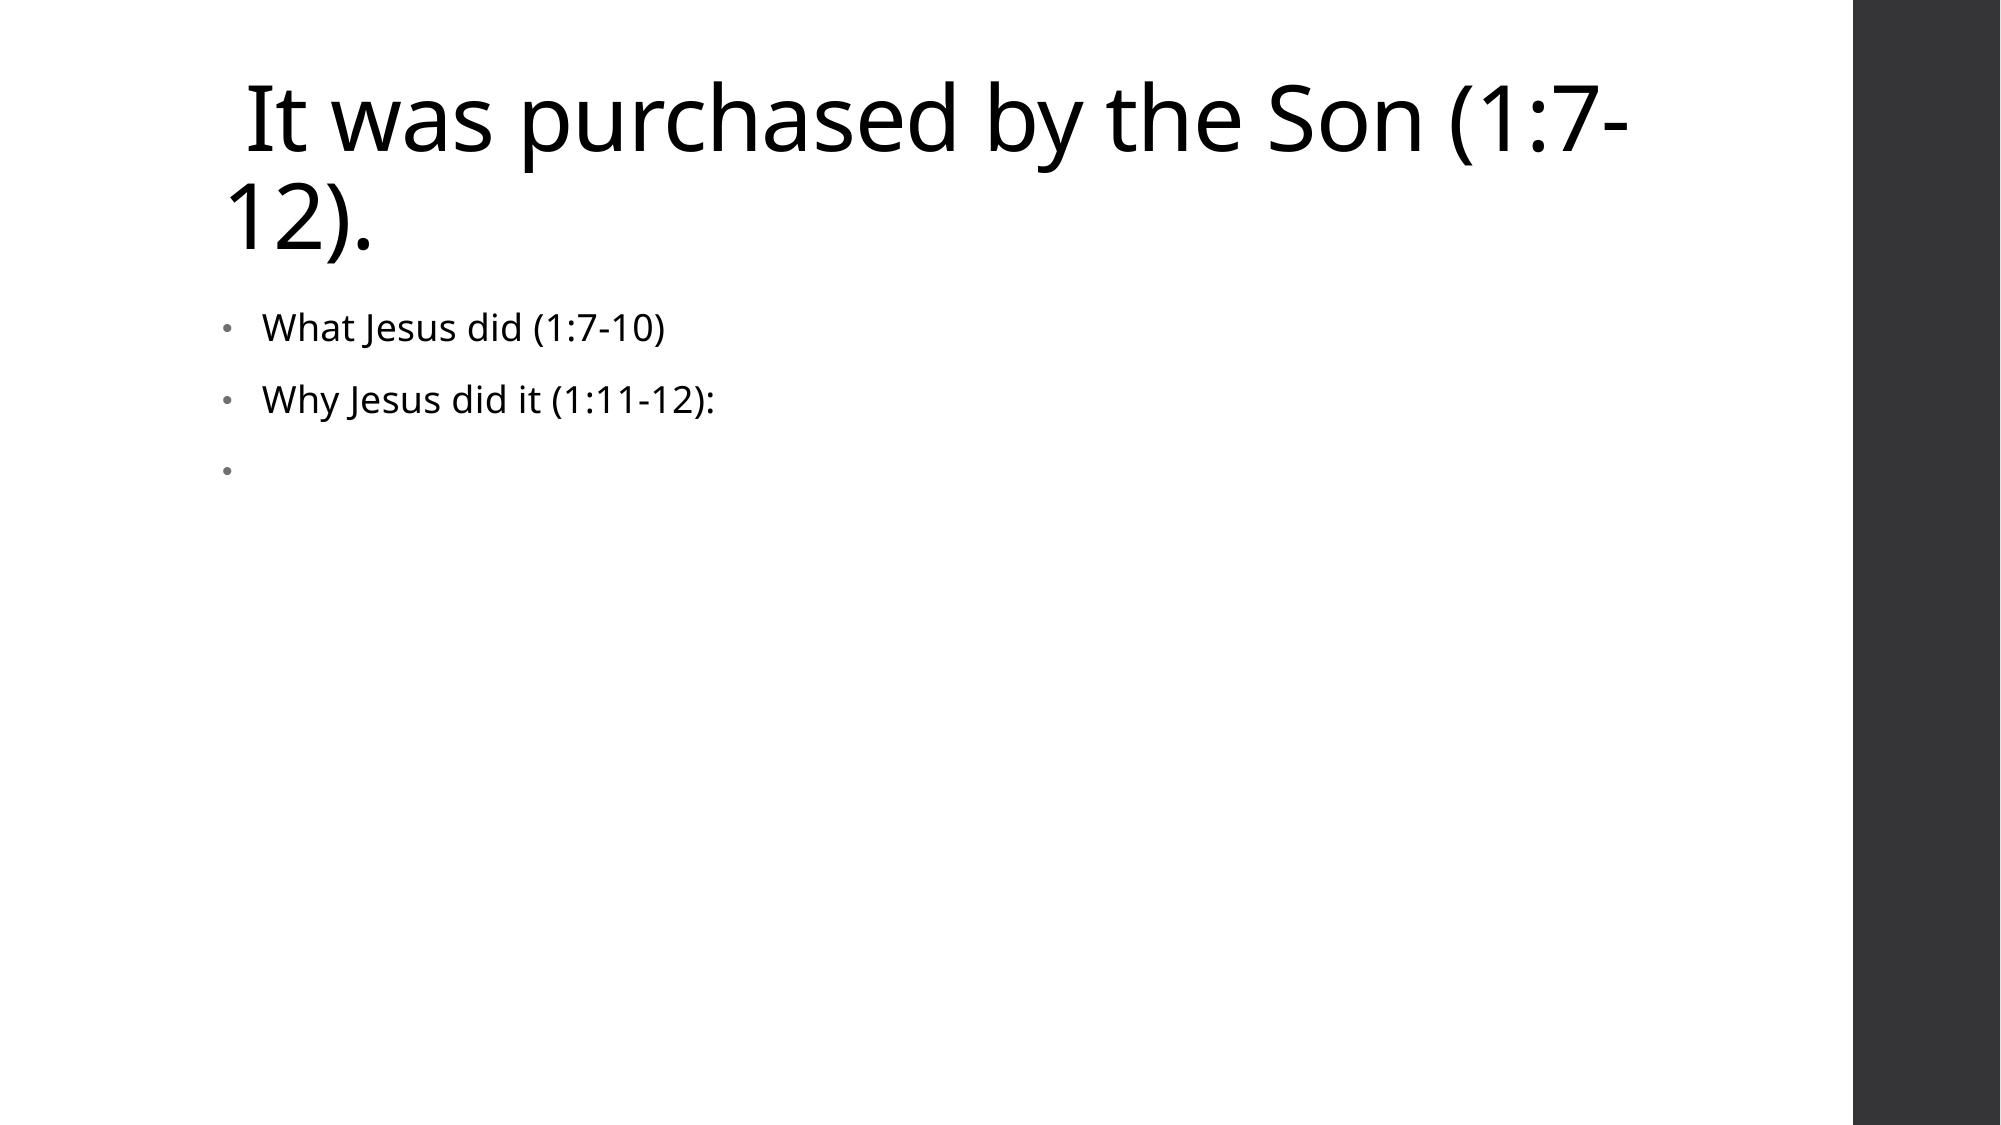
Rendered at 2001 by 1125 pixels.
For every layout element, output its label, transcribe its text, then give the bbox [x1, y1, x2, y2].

title It was purchased by the Son (1:7-12). [206, 60, 1797, 278]
list What Jesus did (1:7-10) Why Jesus did it (1:11-12): [206, 299, 1617, 1014]
